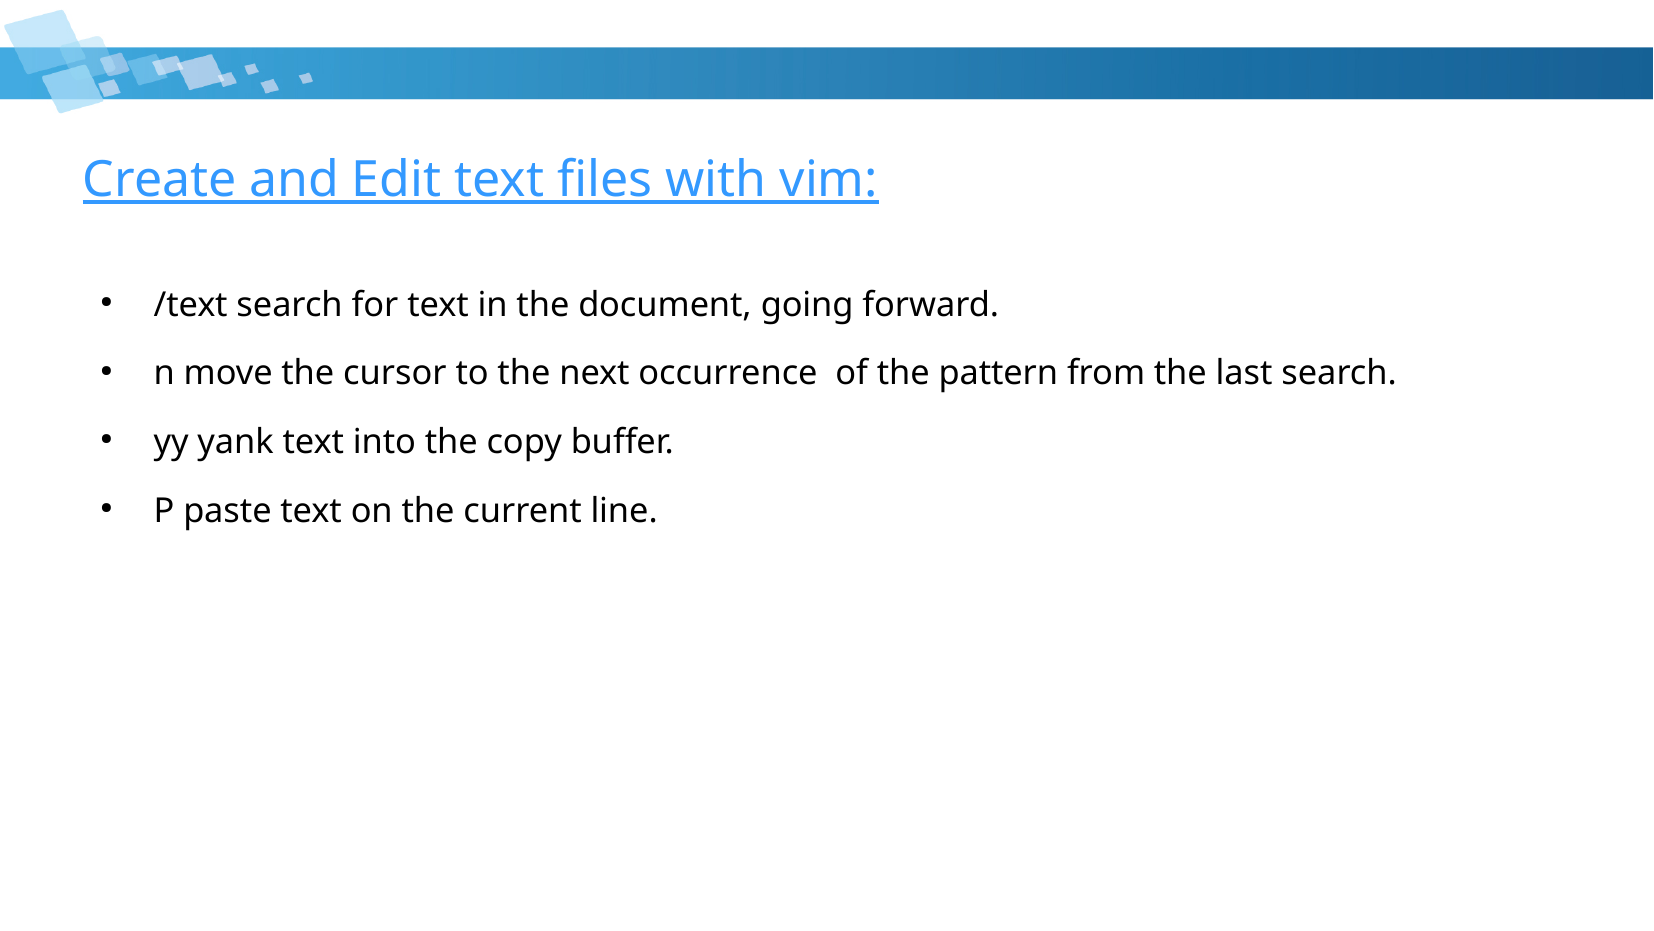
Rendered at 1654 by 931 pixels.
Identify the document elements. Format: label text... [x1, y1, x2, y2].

list /text search for text in the document, going forward. n move the cursor to the next occurrence of the pattern from the last search. yy yank text into the copy buffer. P paste text on the current line. [82, 279, 1571, 820]
title Create and Edit text files with vim: [82, 99, 1571, 255]
picture [0, 0, 1653, 929]
